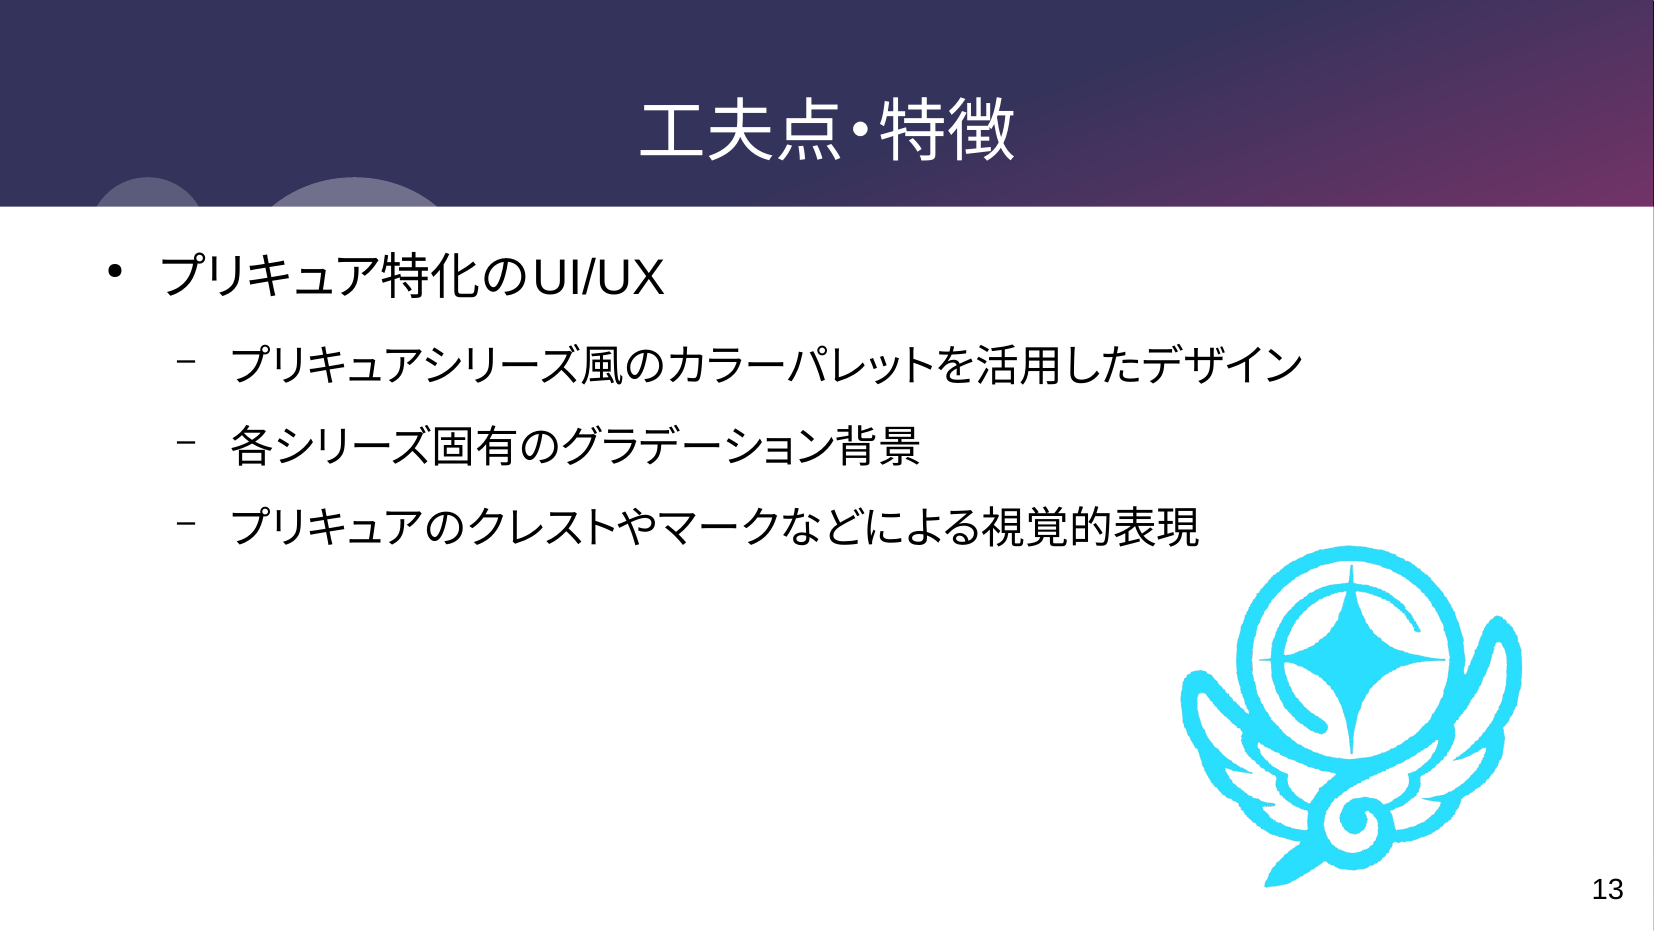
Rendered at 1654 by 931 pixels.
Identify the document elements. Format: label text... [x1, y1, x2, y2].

list プリキュア特化のUI/UX プリキュアシリーズ風のカラーパレットを活用したデザイン 各シリーズ固有のグラデーション背景 プリキュアのクレストやマークなどによる視覚的表現 [88, 236, 1565, 827]
title 工夫点・特徴 [88, 44, 1565, 207]
picture [1151, 518, 1549, 916]
